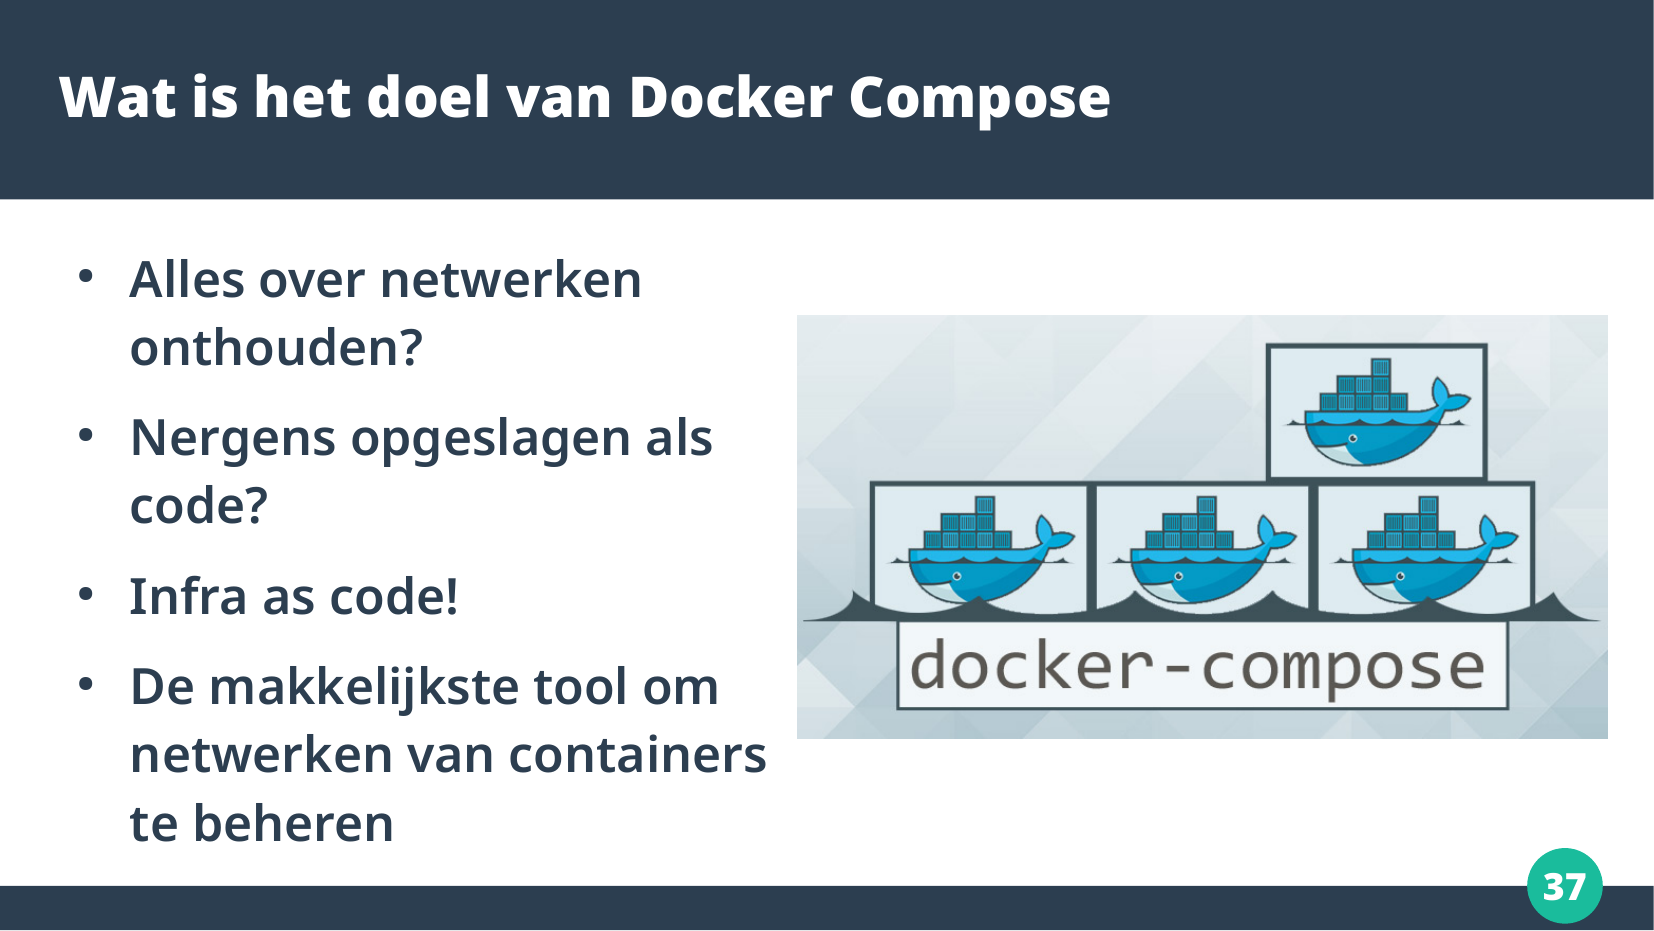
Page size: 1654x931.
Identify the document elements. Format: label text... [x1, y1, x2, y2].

list Alles over netwerken onthouden? Nergens opgeslagen als code? Infra as code! De makkelijkste tool om netwerken van containers te beheren [59, 243, 827, 864]
title Wat is het doel van Docker Compose [59, 37, 1595, 156]
picture [797, 315, 1608, 739]
